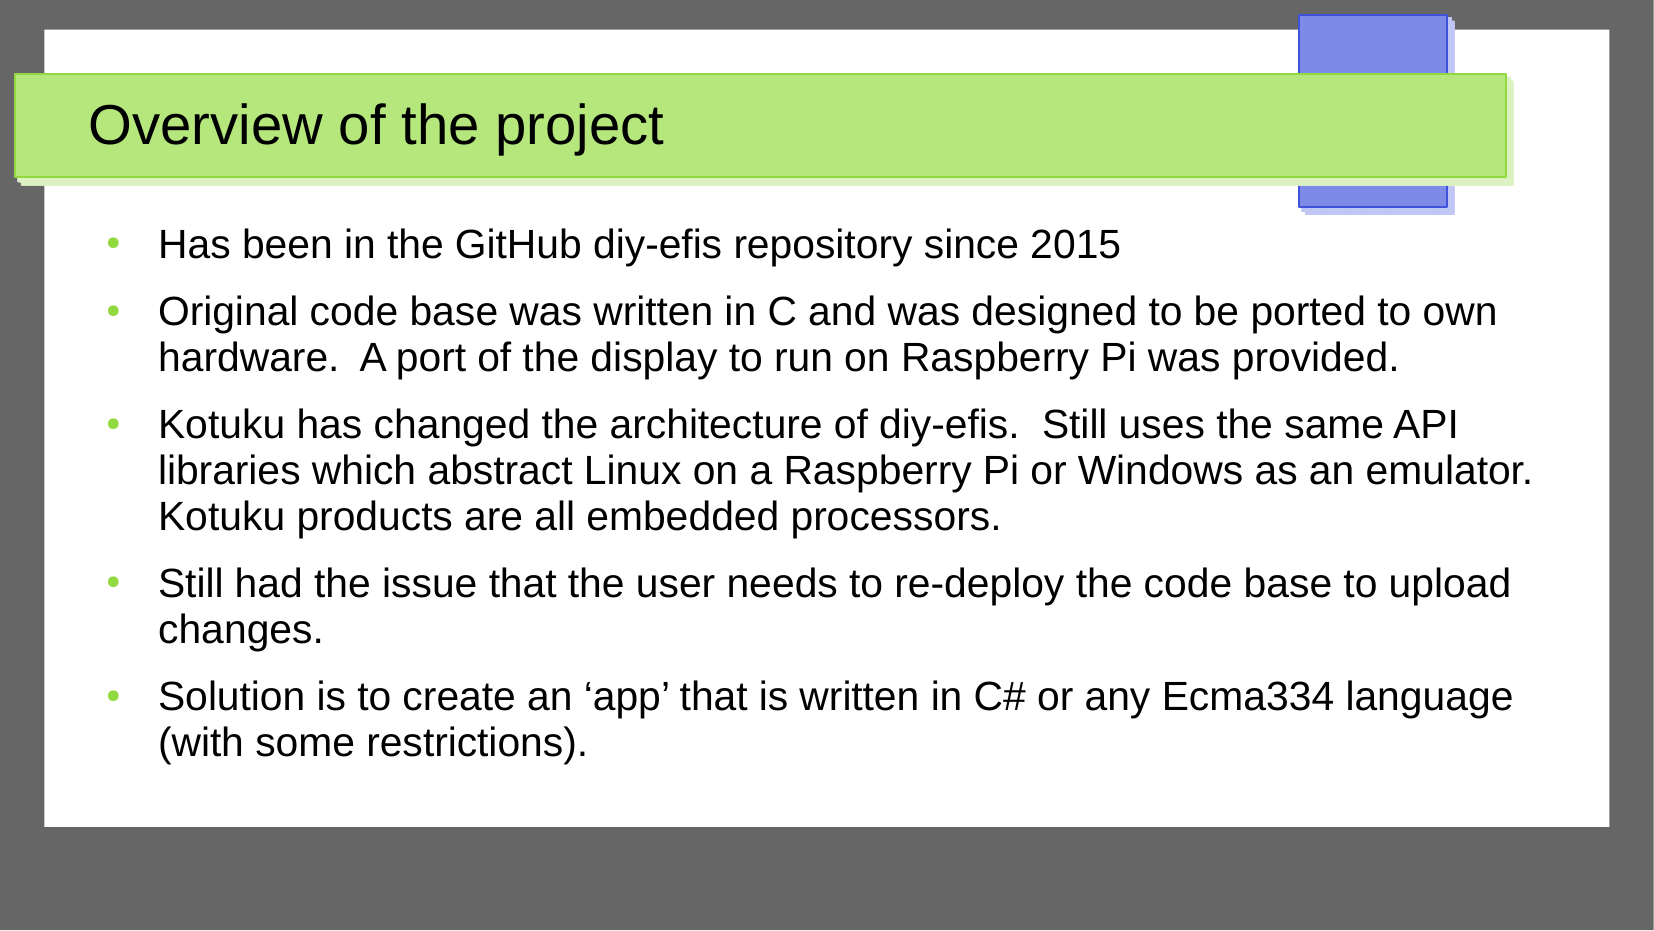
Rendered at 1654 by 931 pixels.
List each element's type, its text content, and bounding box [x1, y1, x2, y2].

title Overview of the project [88, 73, 1506, 178]
list Has been in the GitHub diy-efis repository since 2015 Original code base was written in C and was designed to be ported to own hardware. A port of the display to run on Raspberry Pi was provided. Kotuku has changed the architecture of diy-efis. Still uses the same API libraries which abstract Linux on a Raspberry Pi or Windows as an emulator. Kotuku products are all embedded processors. Still had the issue that the user needs to re-deploy the code base to upload changes. Solution is to create an ‘app’ that is written in C# or any Ecma334 language (with some restrictions). [88, 221, 1565, 813]
